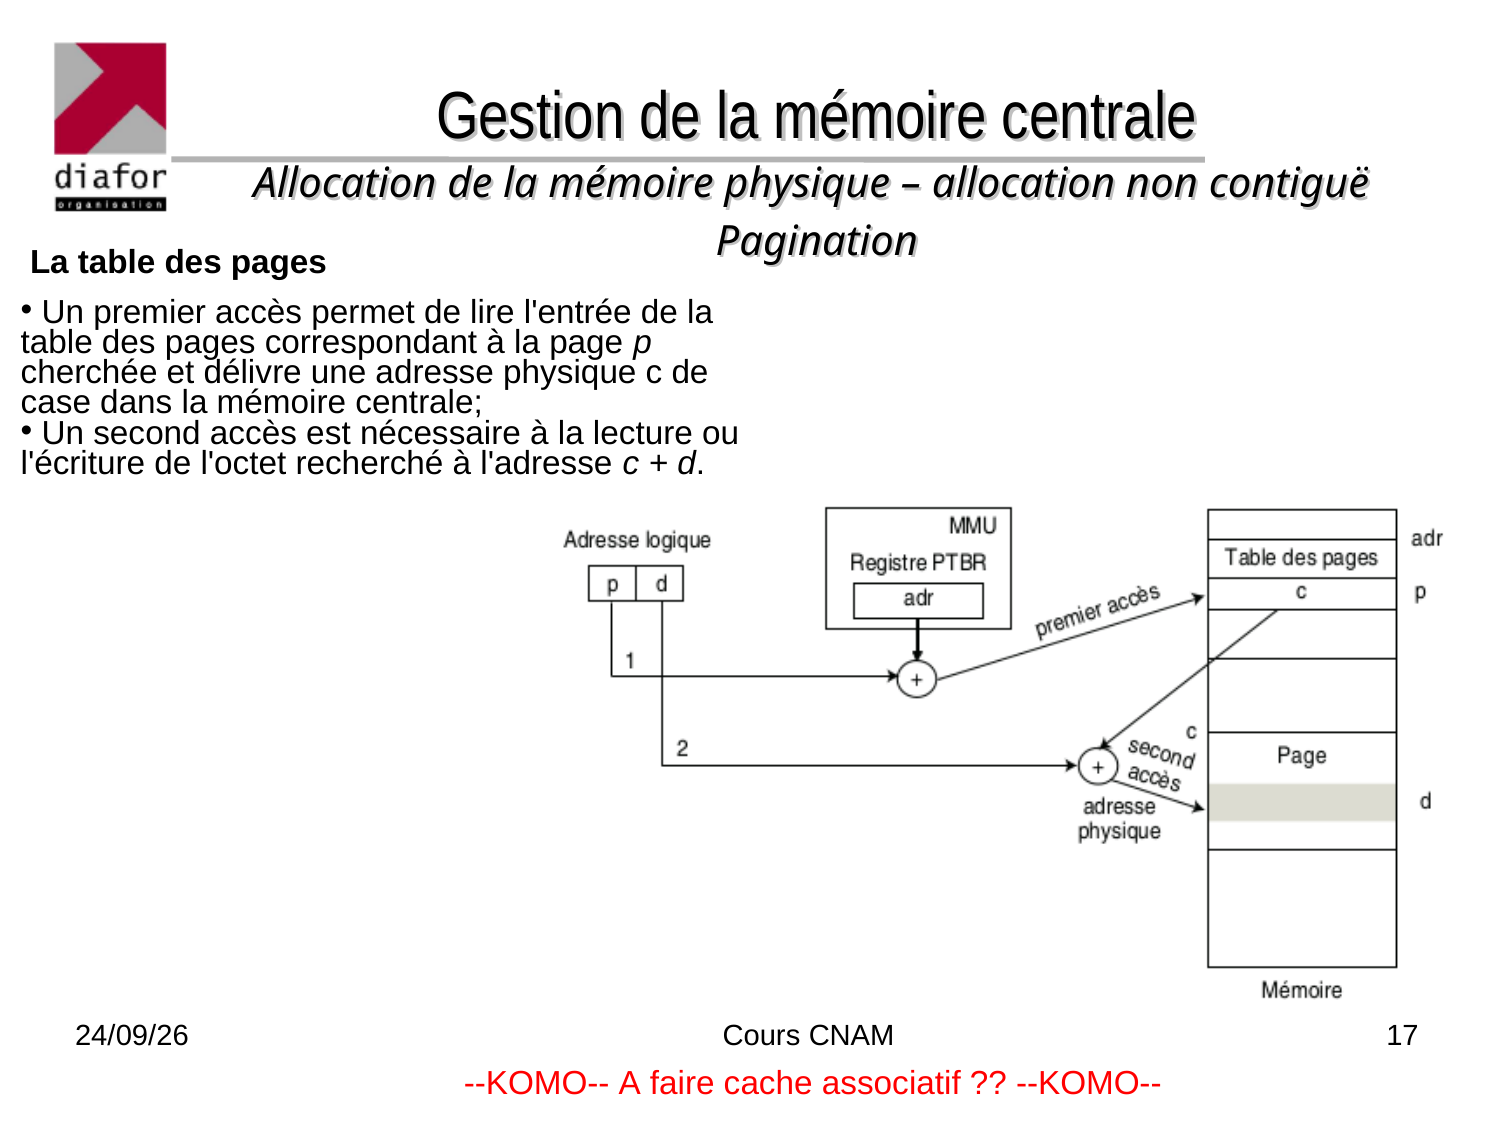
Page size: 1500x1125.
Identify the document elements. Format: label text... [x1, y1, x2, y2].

picture [53, 42, 168, 213]
text_box --KOMO-- A faire cache associatif ?? --KOMO-- [449, 1062, 1178, 1109]
picture [543, 490, 1478, 1007]
title Gestion de la mémoire centrale Allocation de la mémoire physique – allocation non contiguë Pagination [133, 69, 1500, 273]
text_box Un premier accès permet de lire l'entrée de la table des pages correspondant à la page p cherchée et délivre une adresse physique c de case dans la mémoire centrale; Un second accès est nécessaire à la lecture ou l'écriture de l'octet recherché à l'adresse c + d. [5, 291, 765, 489]
text_box La table des pages [5, 242, 343, 288]
